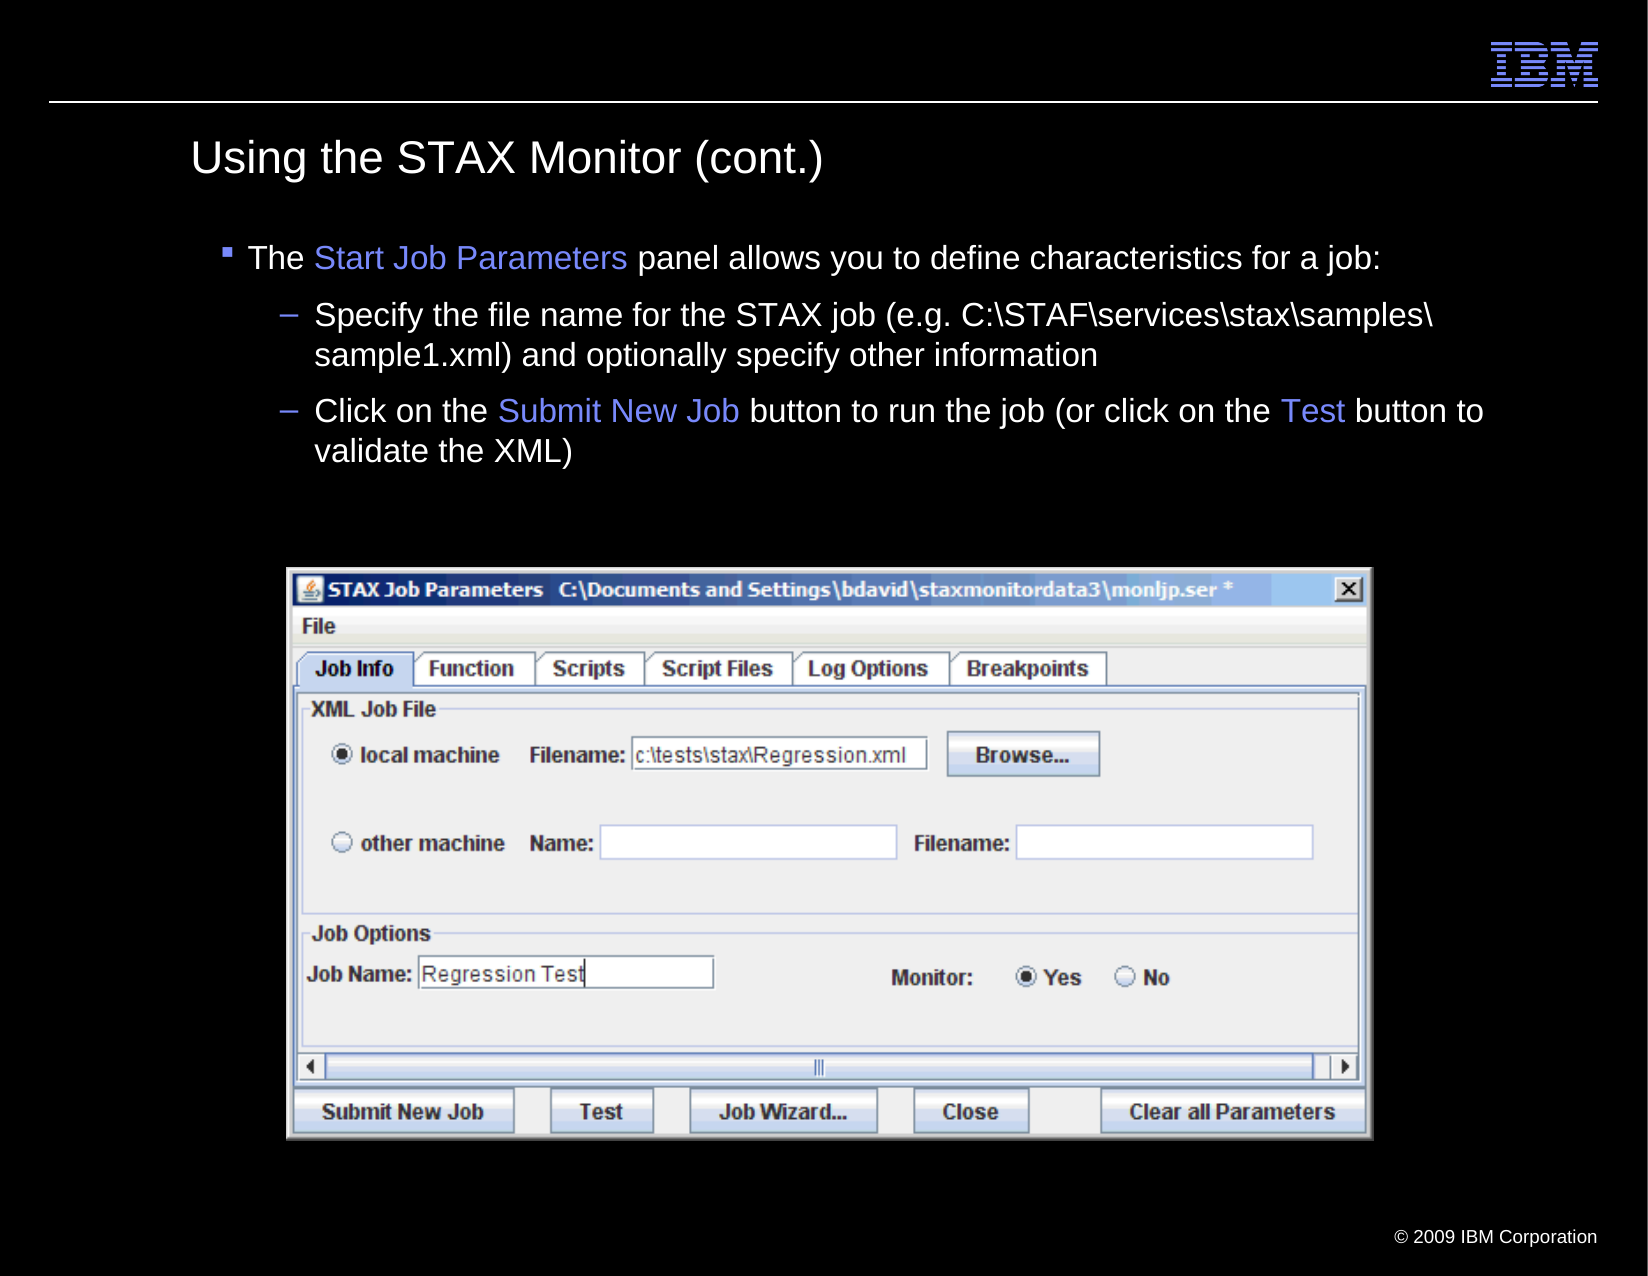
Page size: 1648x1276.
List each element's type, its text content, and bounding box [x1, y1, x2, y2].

picture [286, 567, 1374, 1141]
text_box The Start Job Parameters panel allows you to define characteristics for a job: Specify the file name for the STAX job (e.g. C:\STAF\services\stax\samples\sample1.xml) and optionally specify other information Click on the Submit New Job button to run the job (or click on the Test button to validate the XML) [219, 236, 1570, 470]
picture [1491, 42, 1598, 87]
title Using the STAX Monitor (cont.) [173, 125, 1648, 219]
